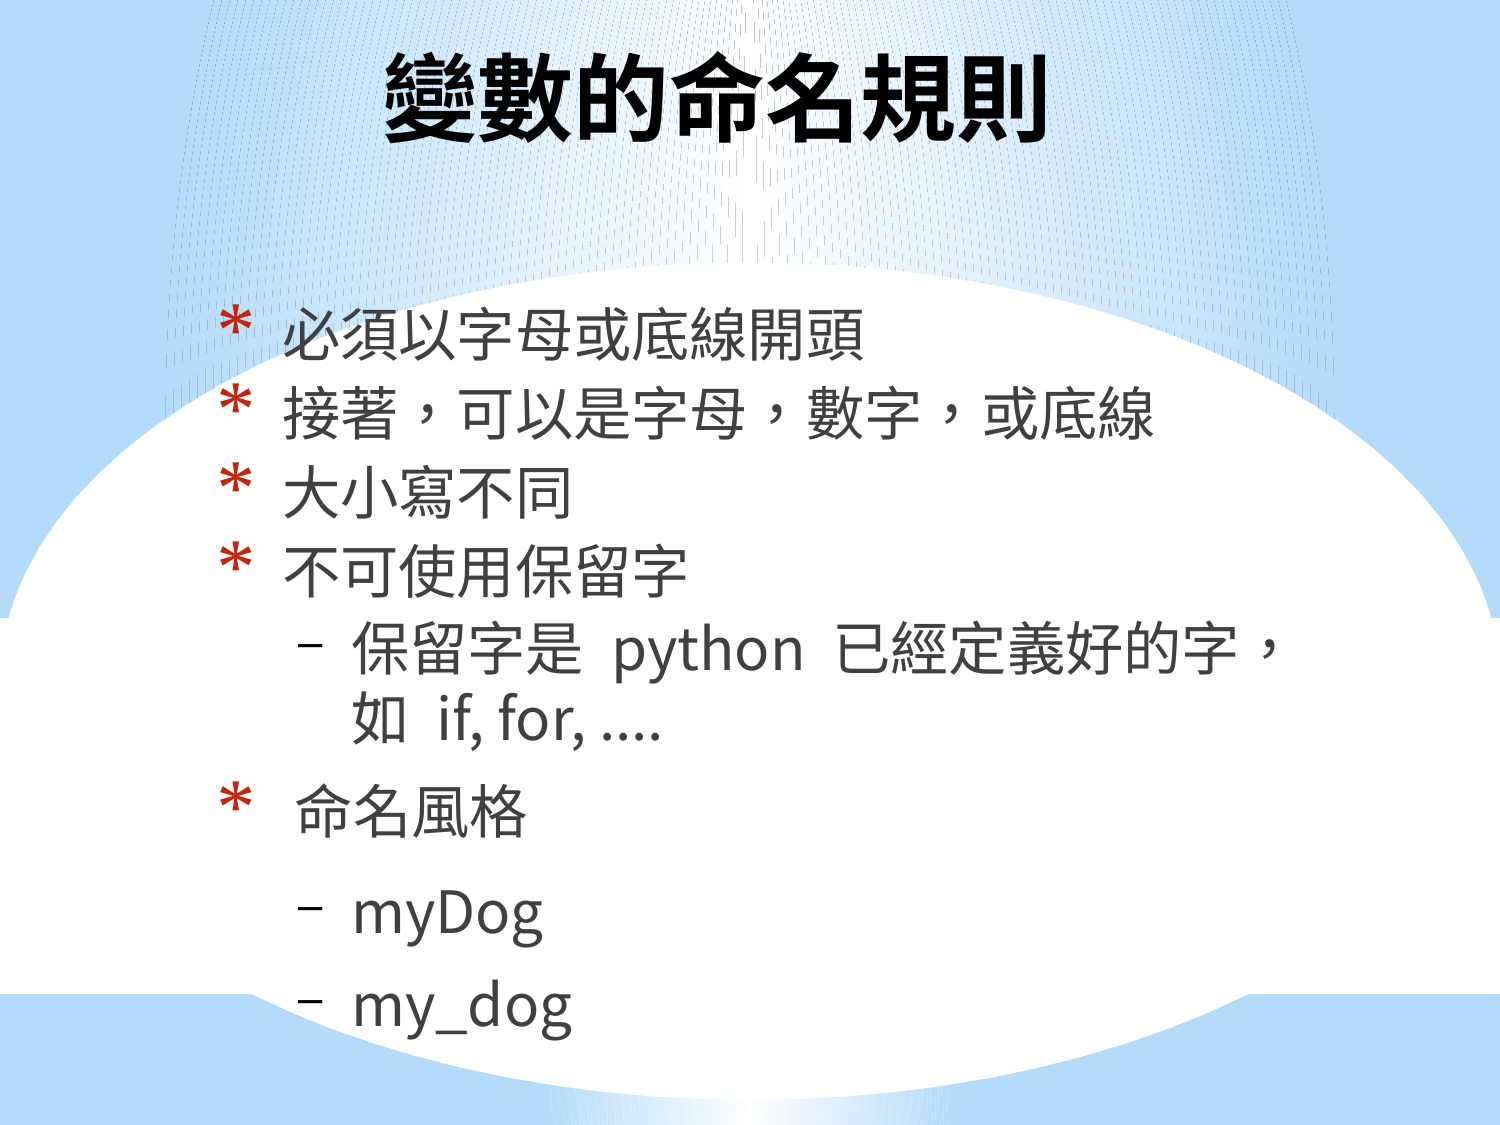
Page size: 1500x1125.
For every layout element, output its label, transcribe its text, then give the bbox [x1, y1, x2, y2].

list 必須以字母或底線開頭 接著，可以是字母，數字，或底線 大小寫不同 不可使用保留字 保留字是 python 已經定義好的字， 如 if, for, .... 命名風格 myDog my_dog [194, 290, 1400, 1047]
title 變數的命名規則 [183, 30, 1252, 219]
